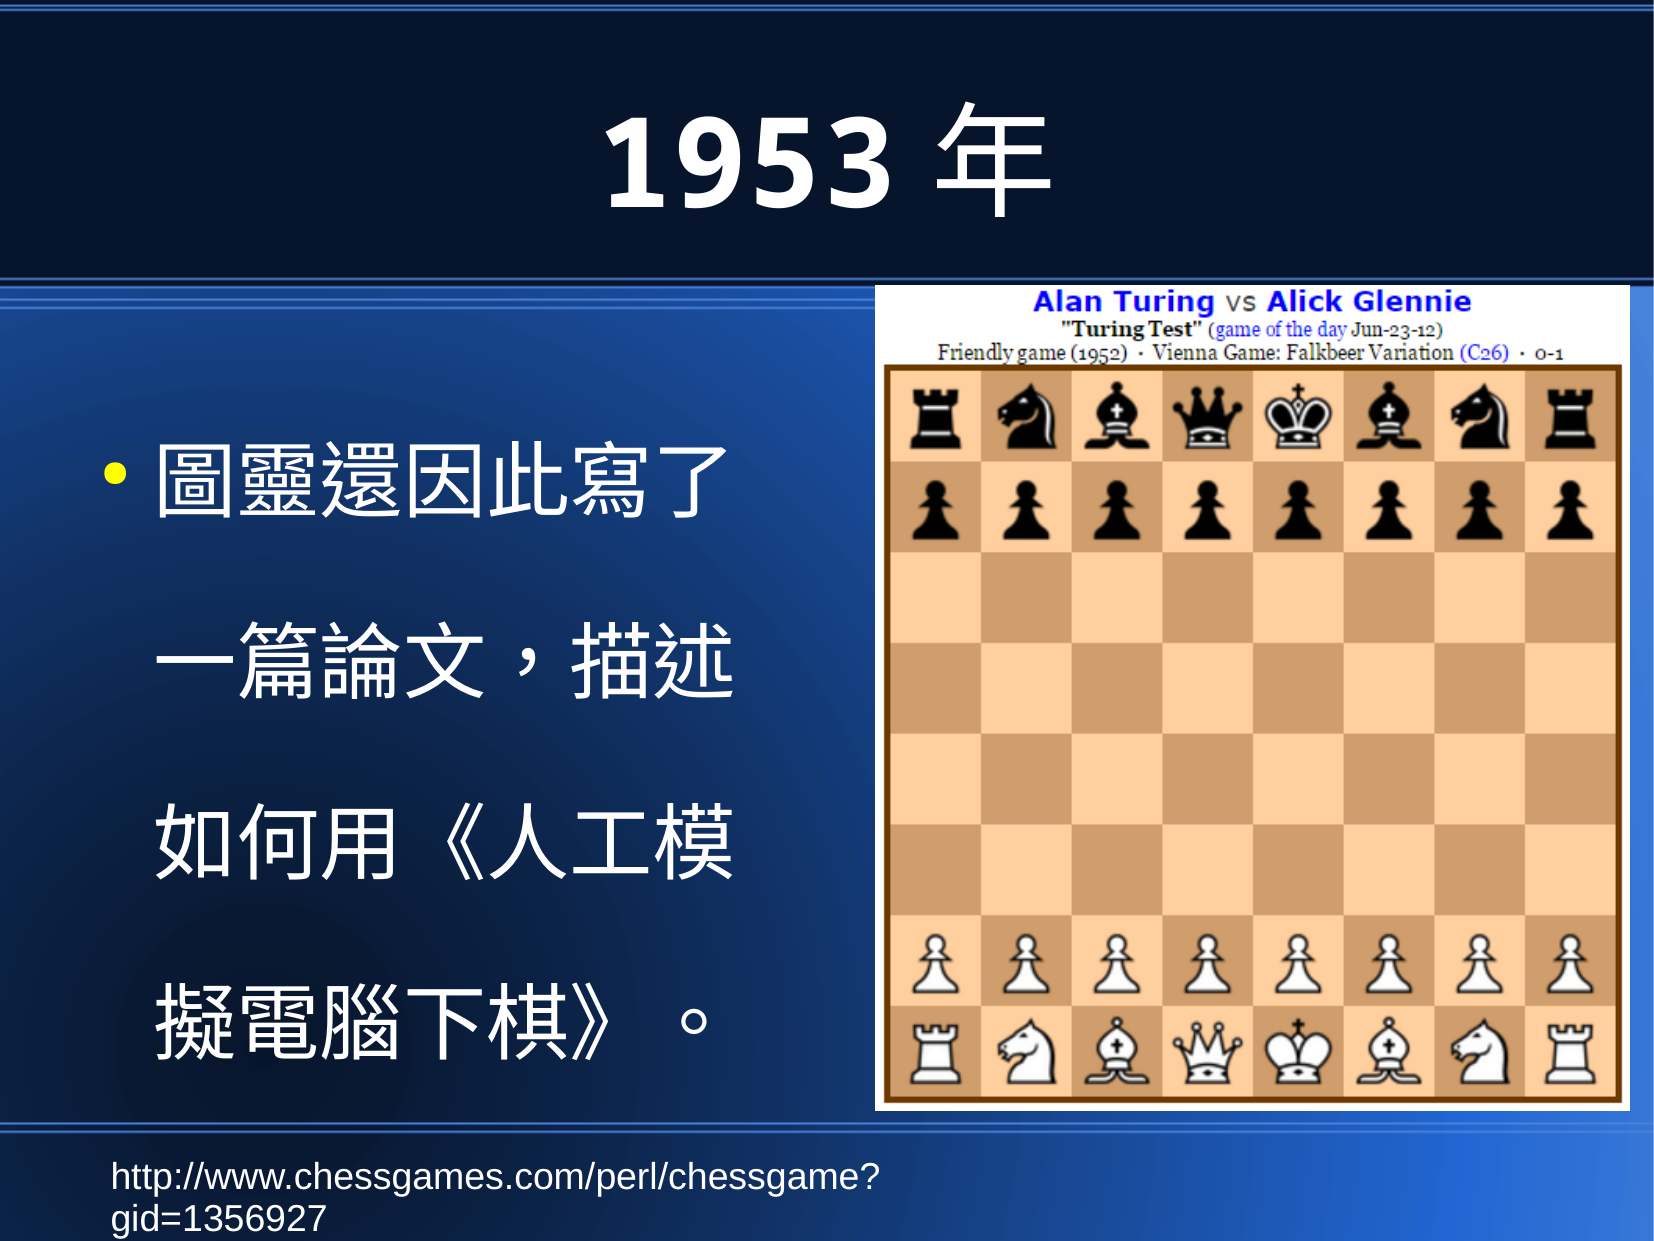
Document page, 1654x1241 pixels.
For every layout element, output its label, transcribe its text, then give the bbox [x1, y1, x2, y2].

list 圖靈還因此寫了一篇論文，描述如何用《人工模擬電腦下棋》。 [82, 355, 815, 1241]
title 1953年 [82, 49, 1571, 257]
picture [0, 0, 1654, 1241]
text_box http://www.chessgames.com/perl/chessgame?gid=1356927 [95, 1147, 1111, 1205]
